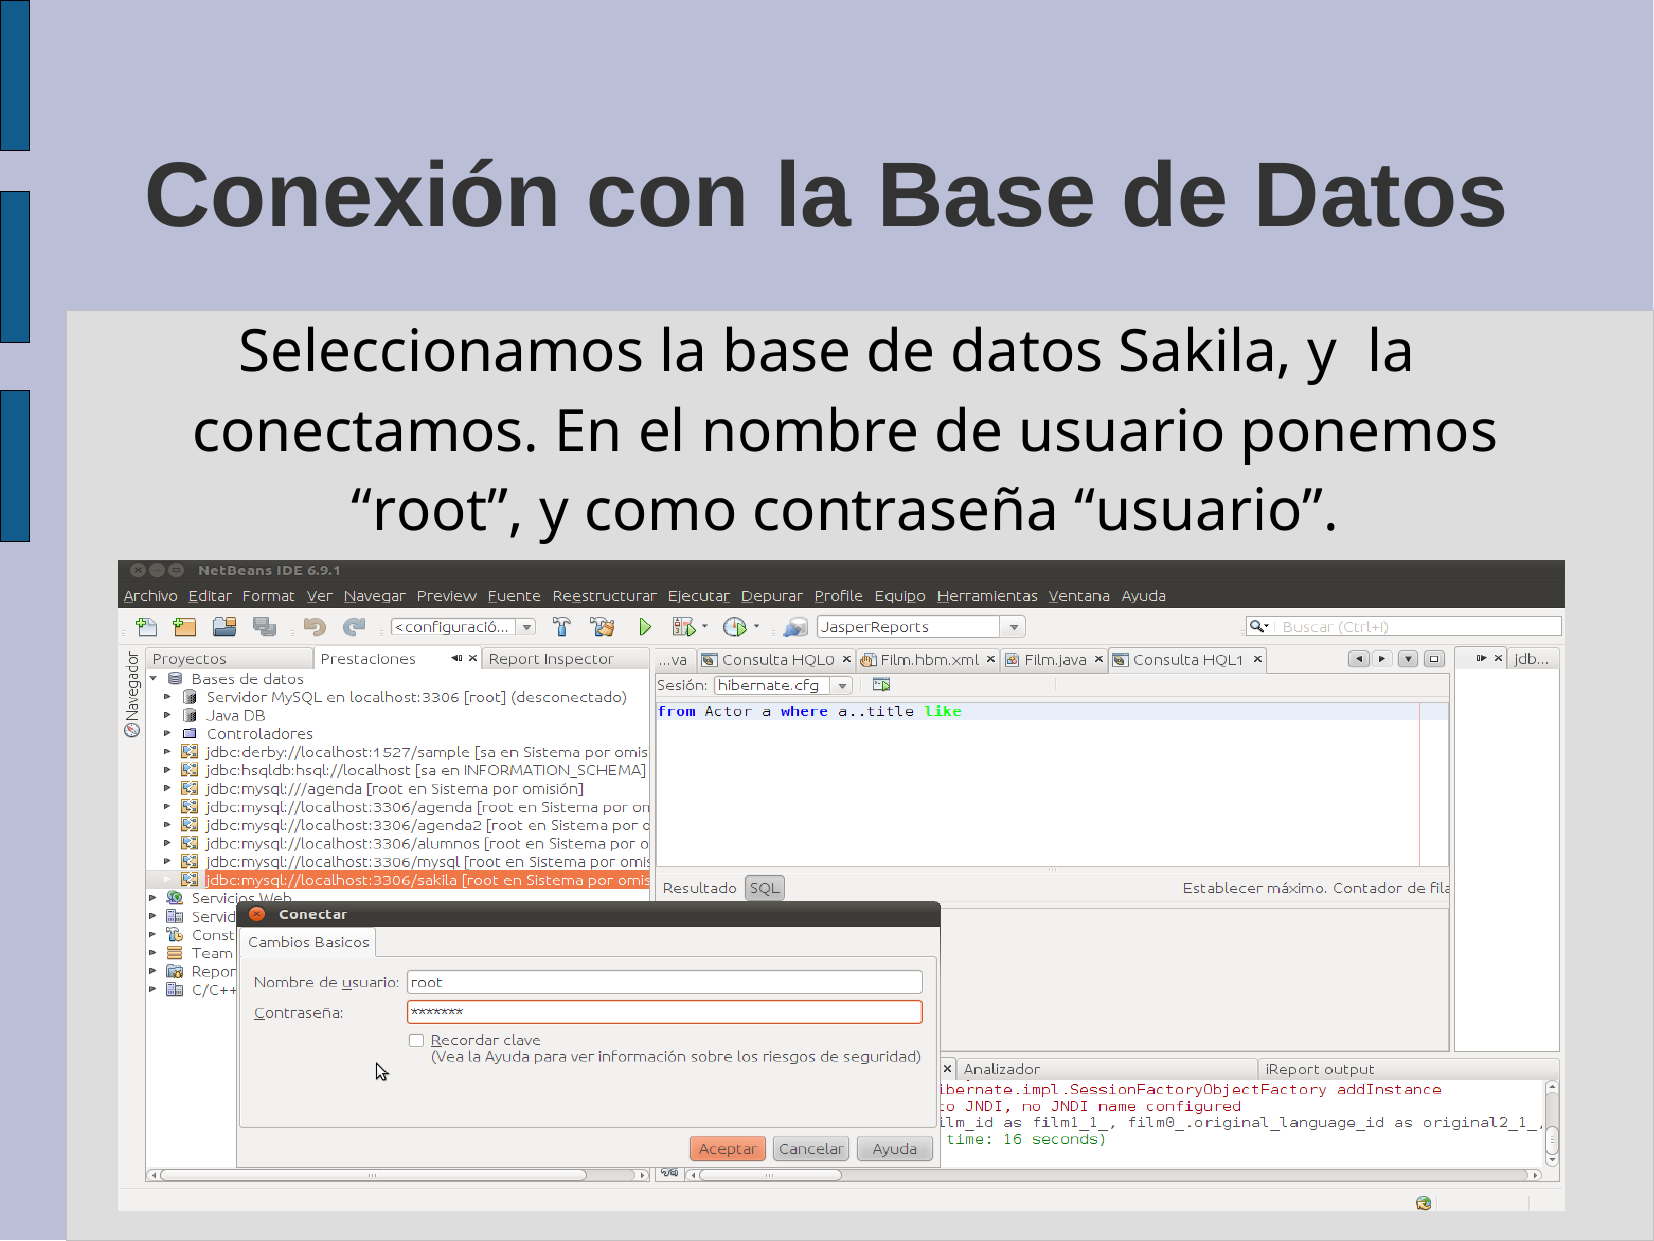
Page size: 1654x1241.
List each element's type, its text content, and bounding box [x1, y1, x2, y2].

title Conexión con la Base de Datos [121, 98, 1534, 291]
picture [118, 560, 1565, 1211]
subtitle Seleccionamos la base de datos Sakila, y la conectamos. En el nombre de usuario ponemos “root”, y como contraseña “usuario”. [121, 308, 1534, 560]
